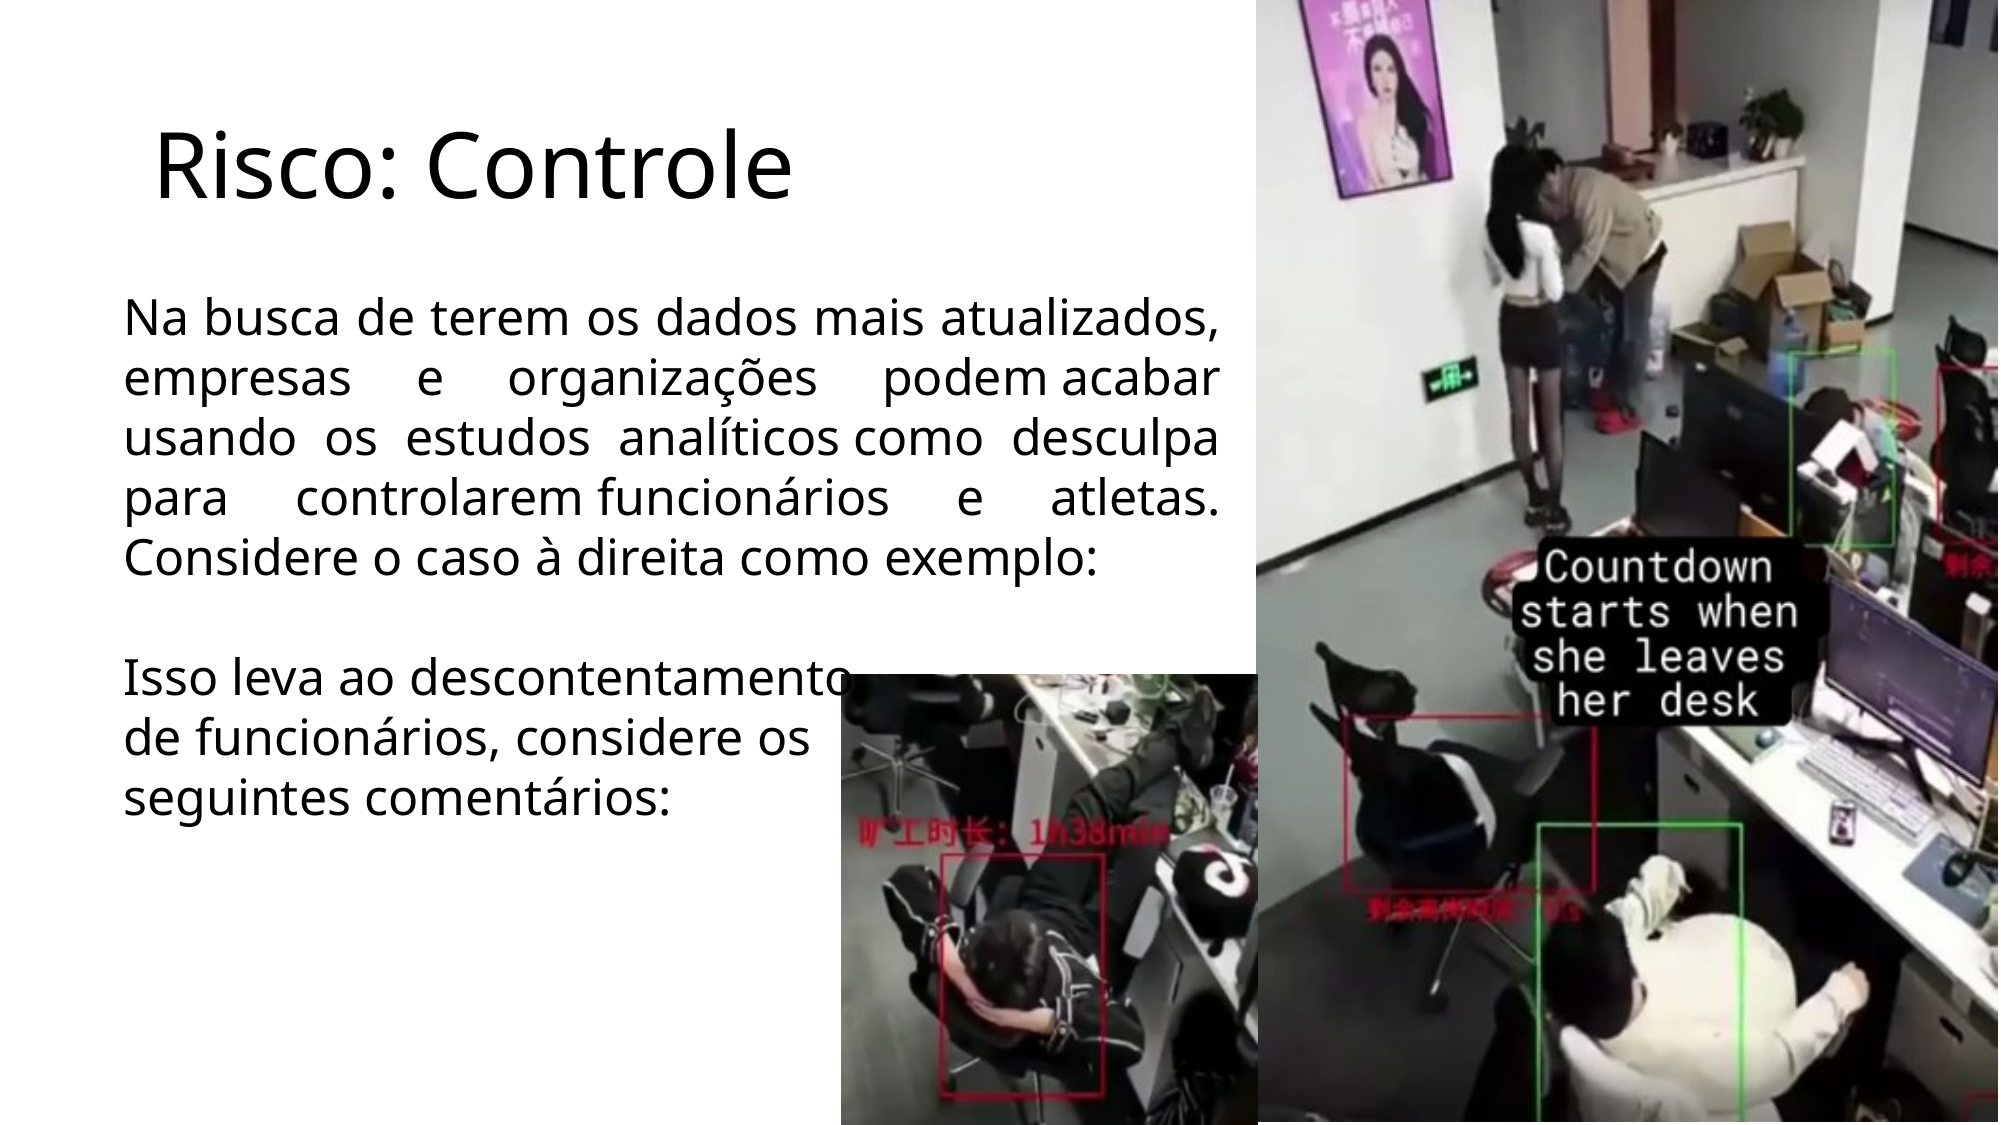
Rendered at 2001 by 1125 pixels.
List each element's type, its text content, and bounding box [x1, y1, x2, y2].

title Risco: Controle [137, 59, 1256, 277]
text_box Na busca de terem os dados mais atualizados, empresas e organizações podem acabar usando os estudos analíticos como desculpa para controlarem funcionários e atletas. Considere o caso à direita como exemplo: Isso leva ao descontentamento de funcionários, considere os seguintes comentários: [108, 277, 1257, 838]
picture [841, 0, 1998, 1125]
